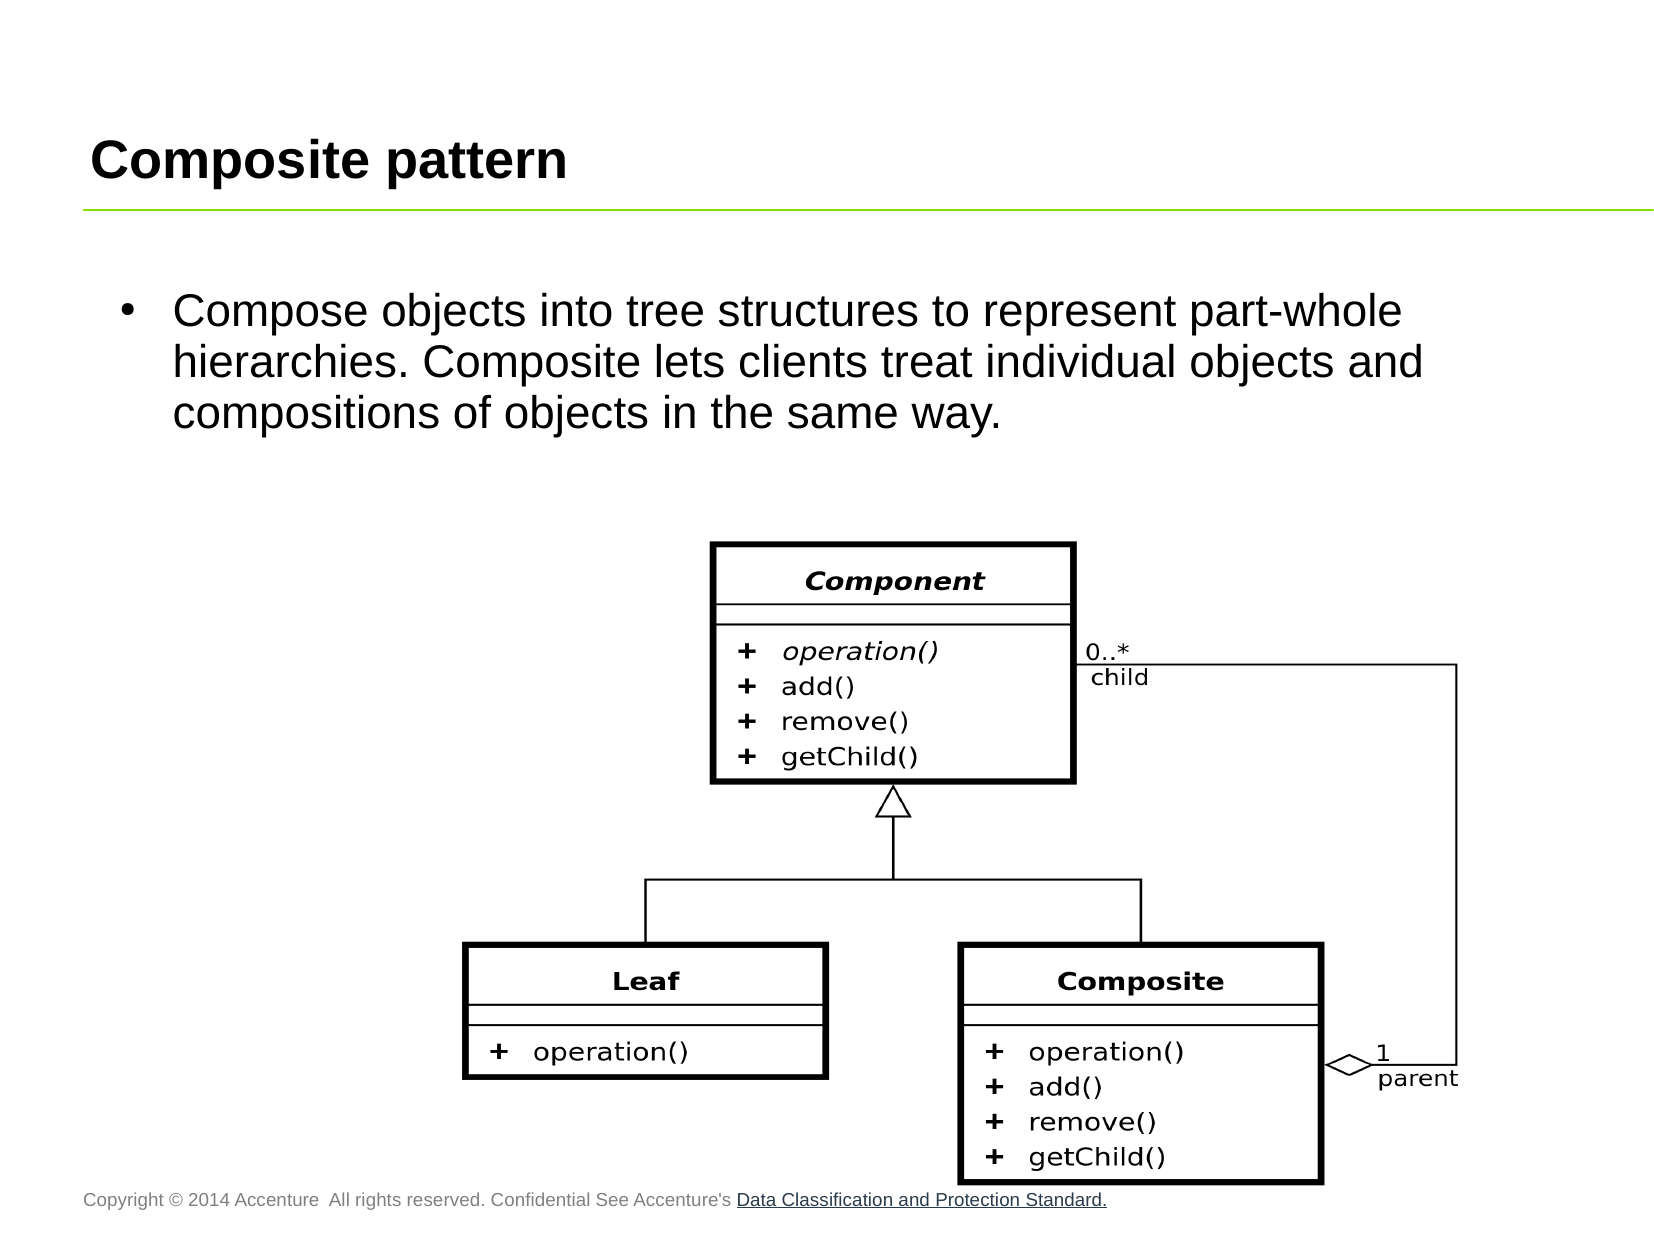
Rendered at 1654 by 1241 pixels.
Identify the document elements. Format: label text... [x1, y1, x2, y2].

picture [420, 610, 1501, 1225]
title Composite pattern [90, 105, 1579, 215]
list Compose objects into tree structures to represent part-whole hierarchies. Composite lets clients treat individual objects and compositions of objects in the same way. [101, 285, 1591, 610]
